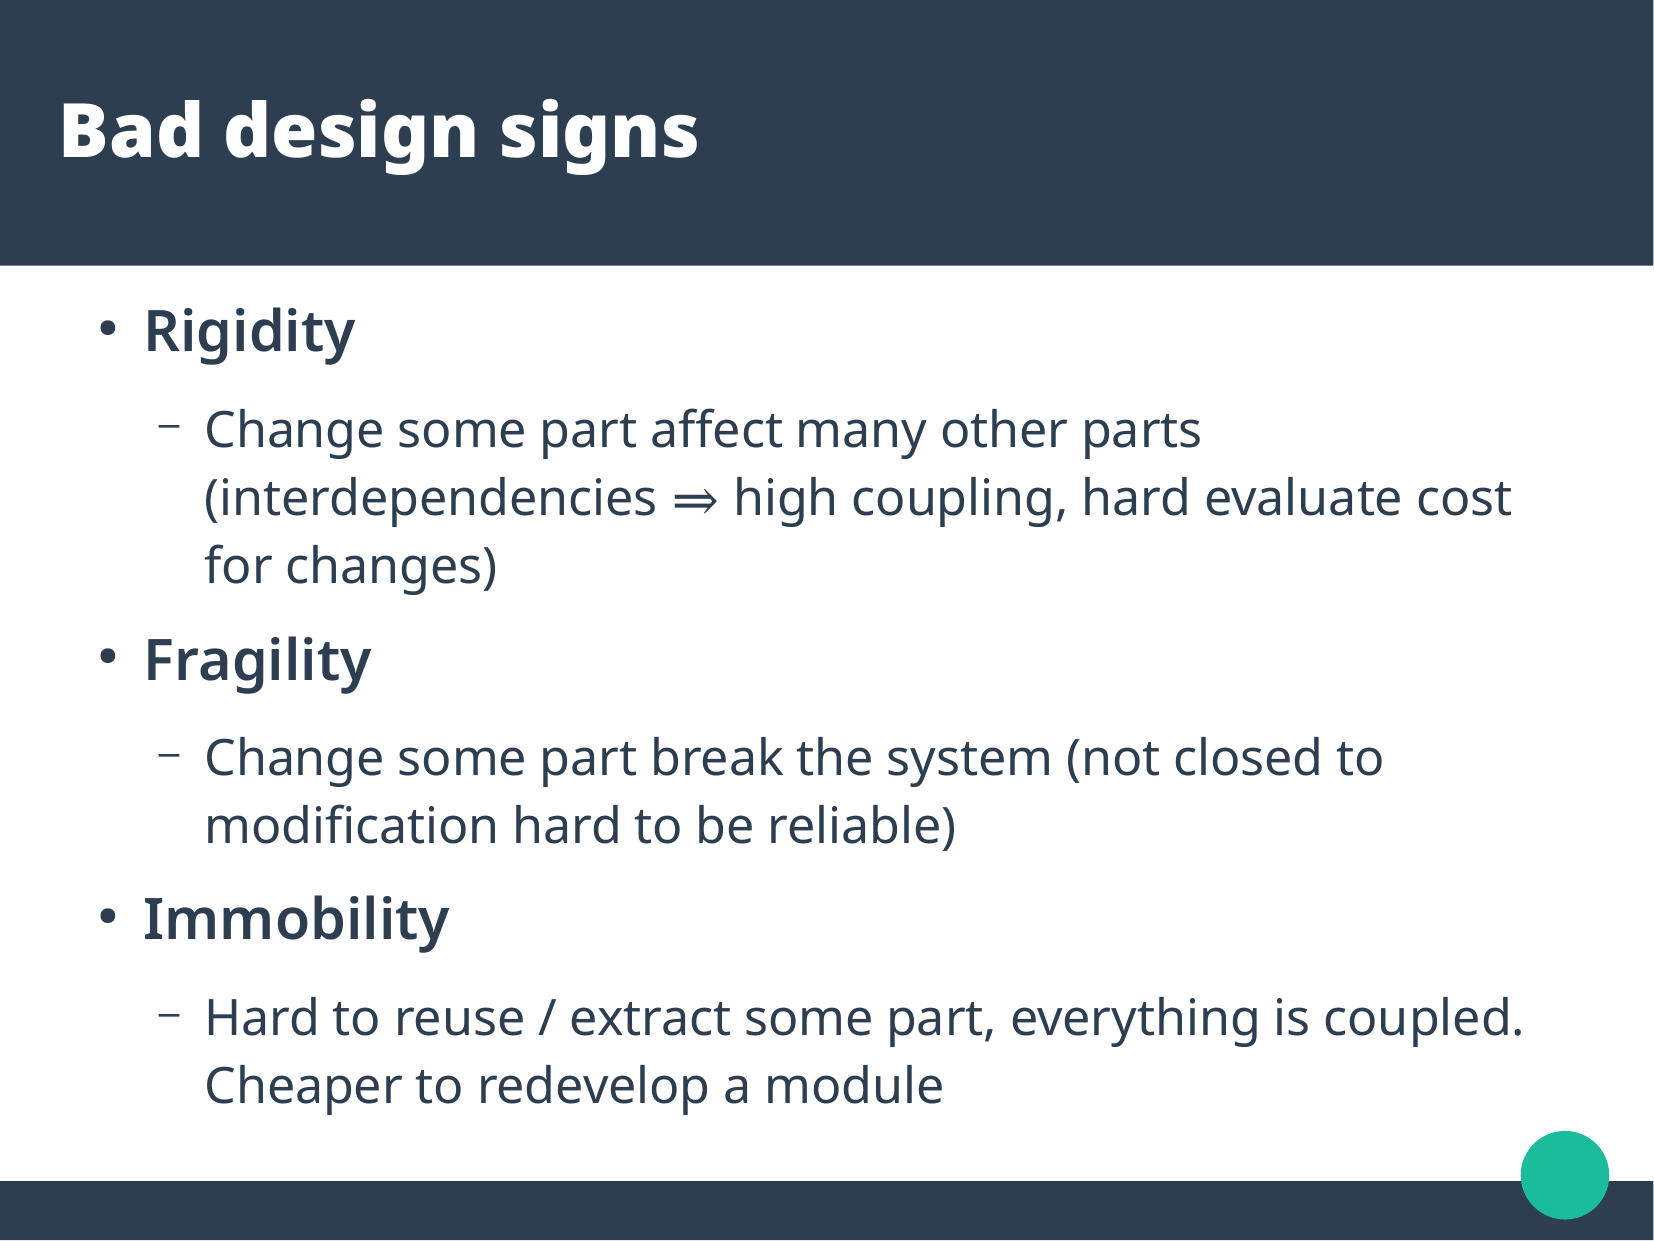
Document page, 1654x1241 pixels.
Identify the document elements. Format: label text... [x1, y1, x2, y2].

list Rigidity Change some part affect many other parts (interdependencies ⇒ high coupling, hard evaluate cost for changes) Fragility Change some part break the system (not closed to modification hard to be reliable) Immobility Hard to reuse / extract some part, everything is coupled. Cheaper to redevelop a module [82, 290, 1571, 1123]
title Bad design signs [59, 49, 1595, 207]
